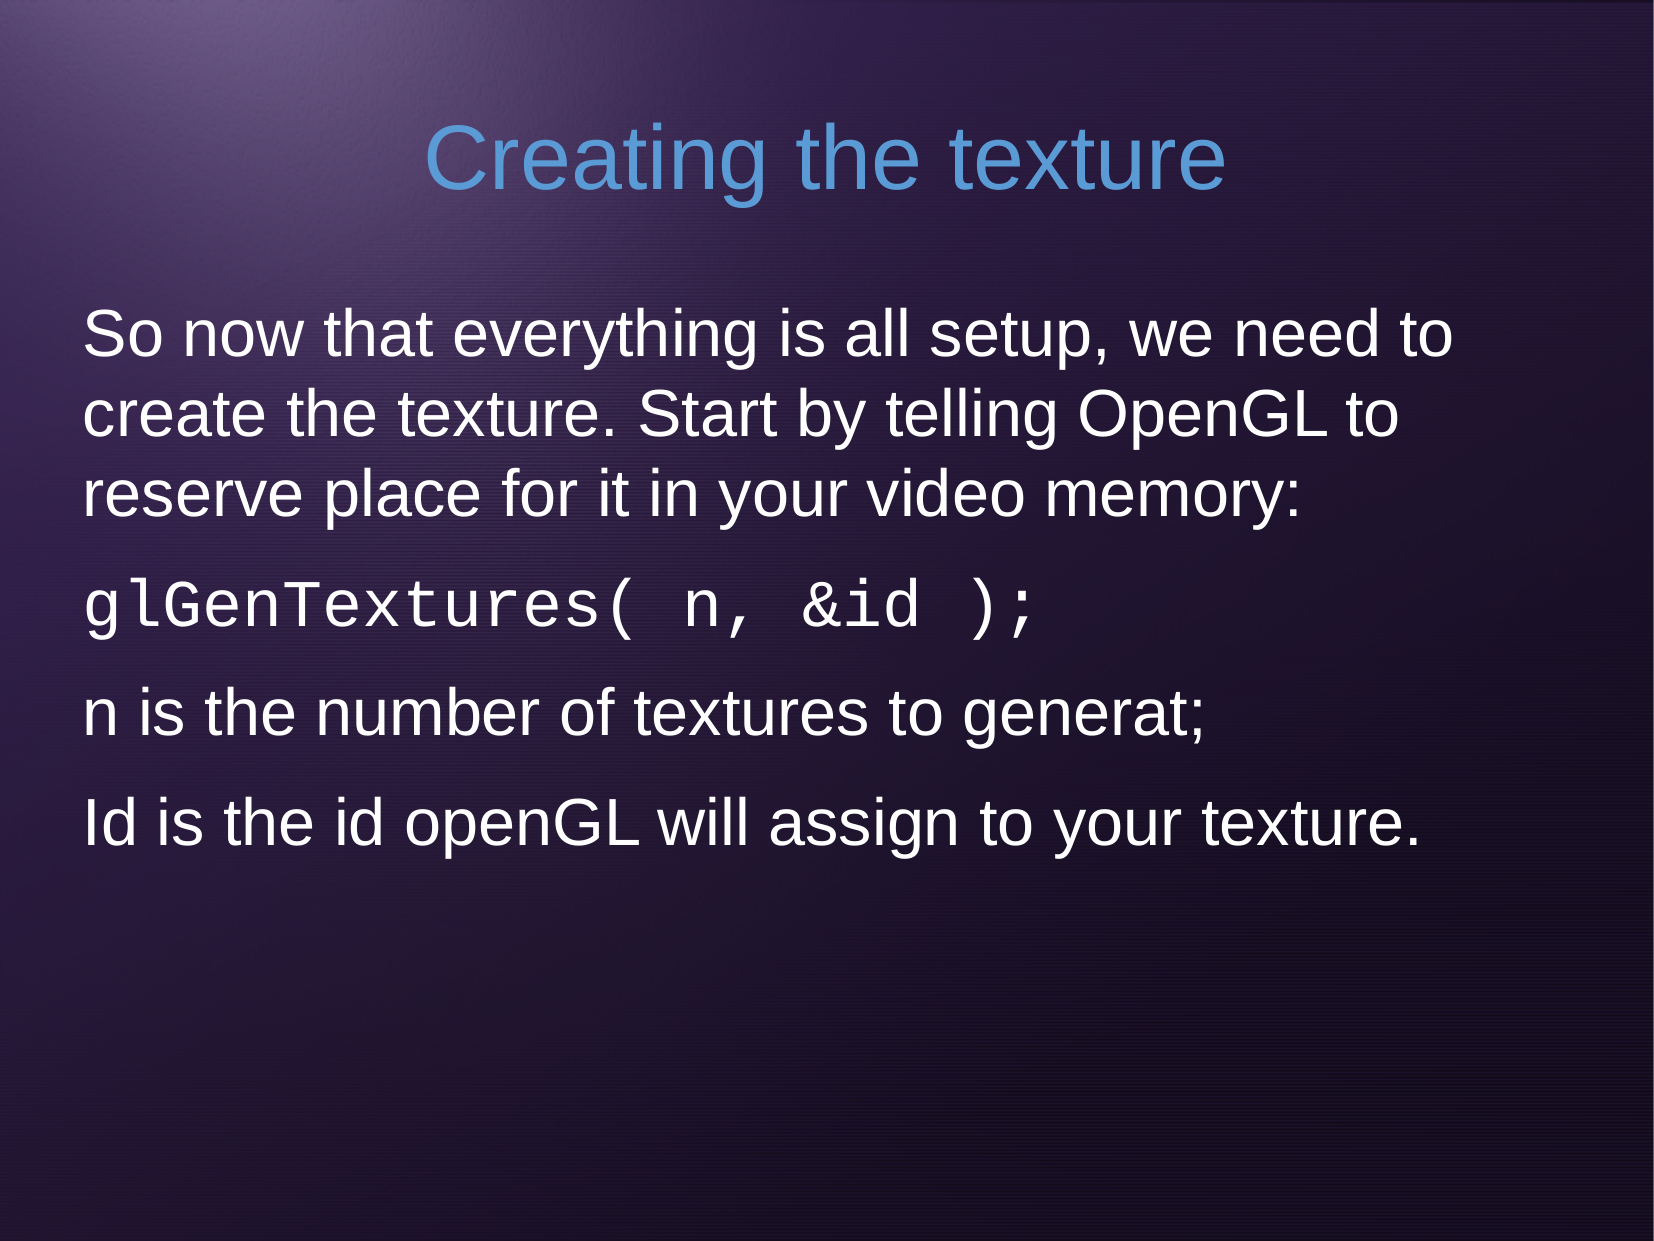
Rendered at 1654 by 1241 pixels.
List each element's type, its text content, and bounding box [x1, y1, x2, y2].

title Creating the texture [82, 49, 1571, 257]
list So now that everything is all setup, we need to create the texture. Start by telling OpenGL to reserve place for it in your video memory: glGenTextures( n, &id ); n is the number of textures to generat; Id is the id openGL will assign to your texture. [82, 290, 1571, 1010]
picture [0, 0, 1654, 1241]
